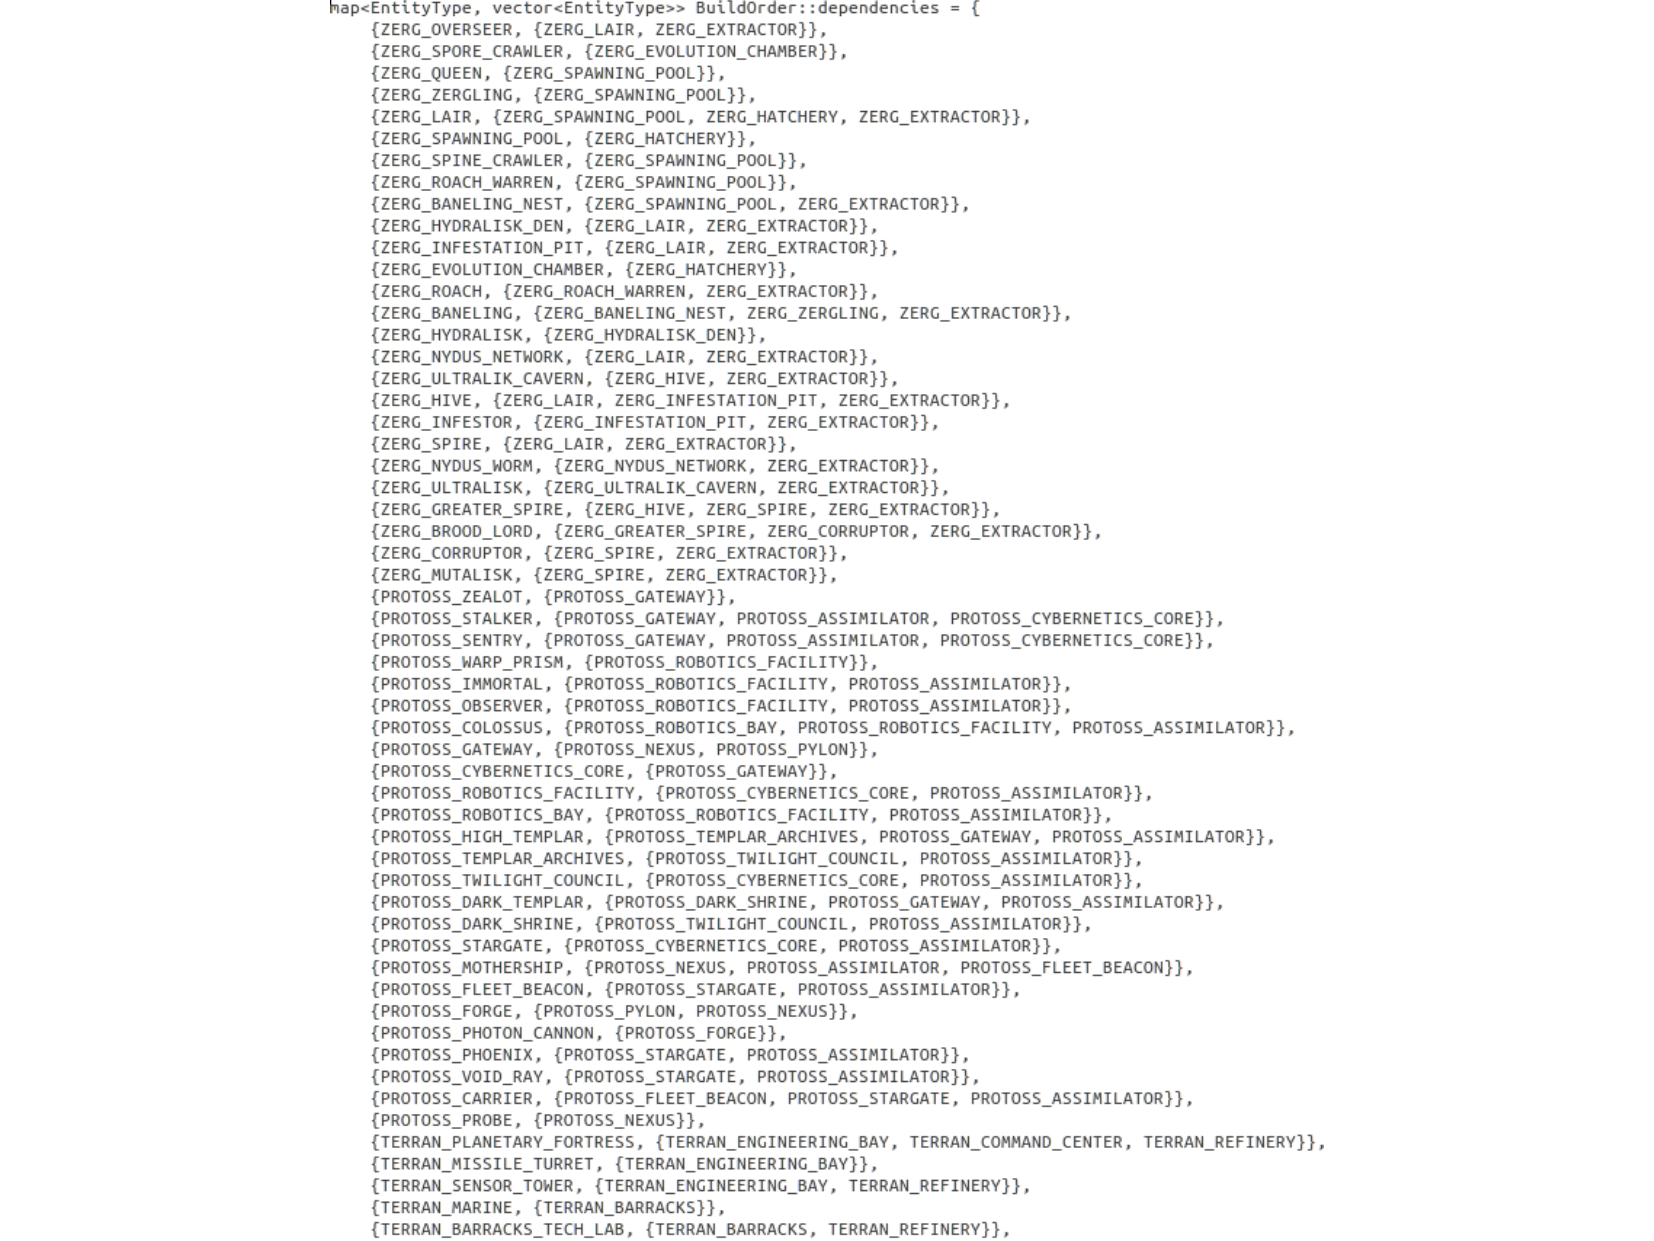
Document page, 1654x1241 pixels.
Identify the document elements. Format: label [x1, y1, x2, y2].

picture [330, 0, 1324, 1241]
